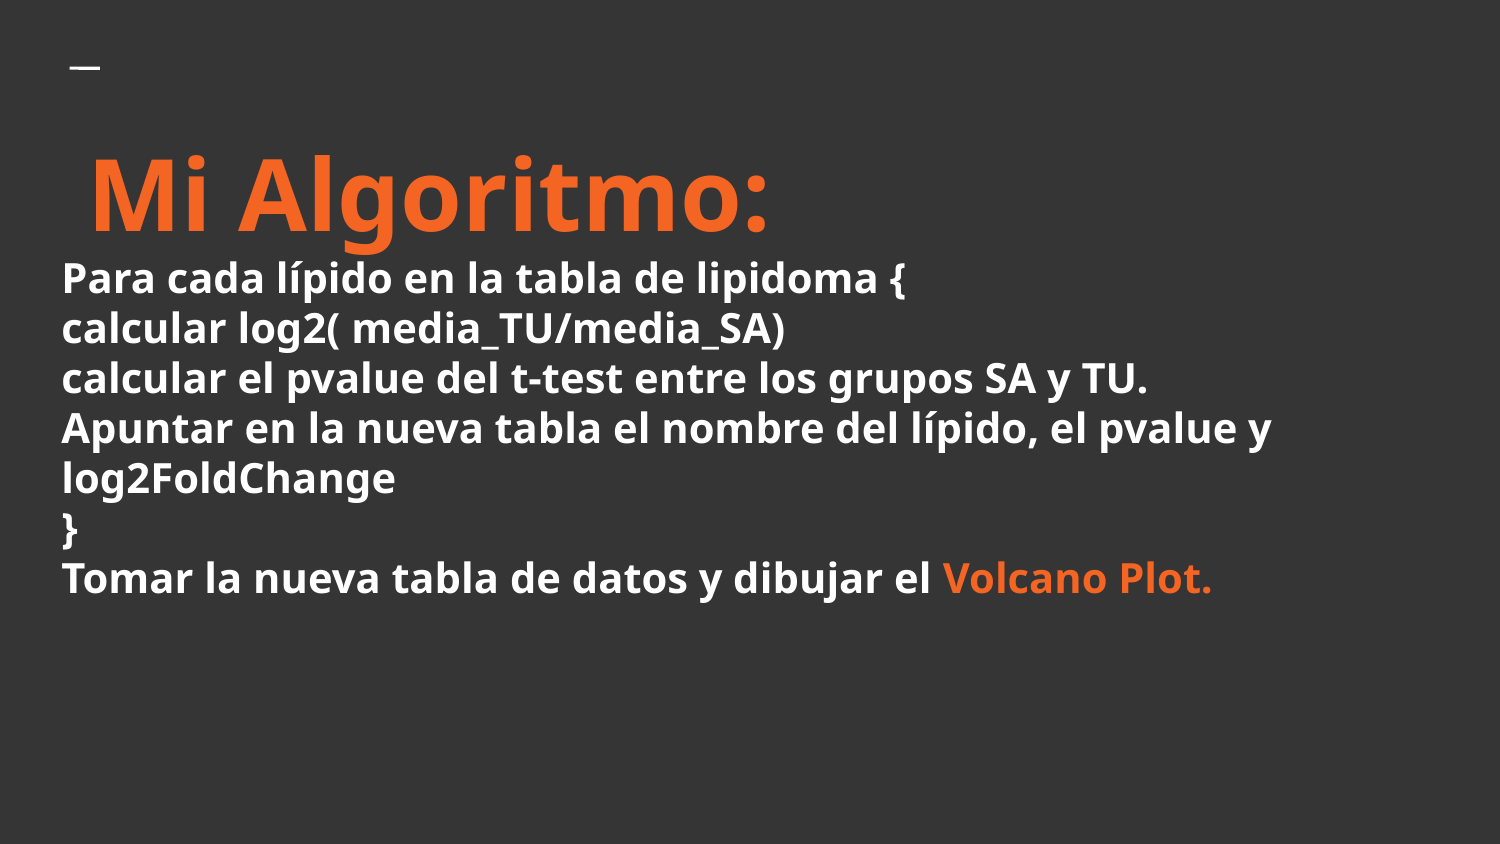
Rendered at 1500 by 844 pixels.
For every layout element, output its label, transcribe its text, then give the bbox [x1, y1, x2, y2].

title Mi Algoritmo: Para cada lípido en la tabla de lipidoma { calcular log2( media_TU/media_SA) calcular el pvalue del t-test entre los grupos SA y TU. Apuntar en la nueva tabla el nombre del lípido, el pvalue y log2FoldChange } Tomar la nueva tabla de datos y dibujar el Volcano Plot. [46, 116, 1476, 746]
